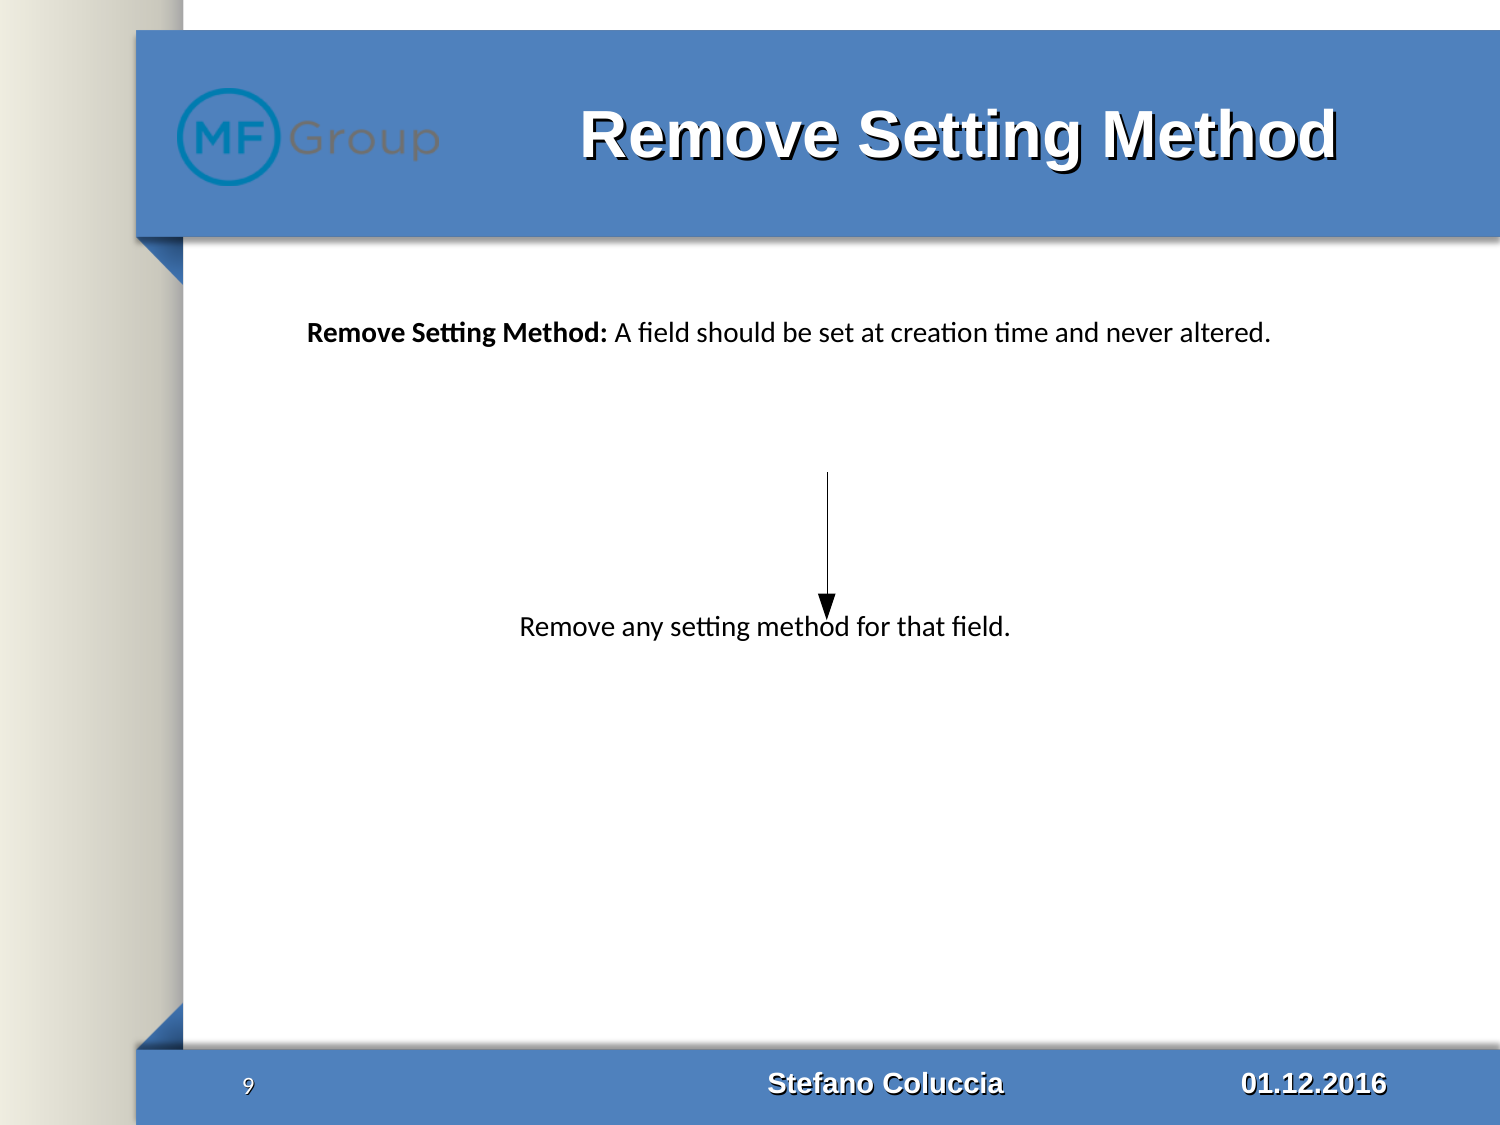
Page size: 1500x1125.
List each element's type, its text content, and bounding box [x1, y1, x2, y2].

list Remove Setting Method: A field should be set at creation time and never altered. Remove any setting method for that field. [236, 261, 1453, 975]
title Stefano Coluccia [738, 1062, 1034, 1105]
picture [0, 0, 1500, 1125]
title Remove Setting Method [472, 57, 1447, 211]
title 01.12.2016 [1151, 1062, 1477, 1105]
